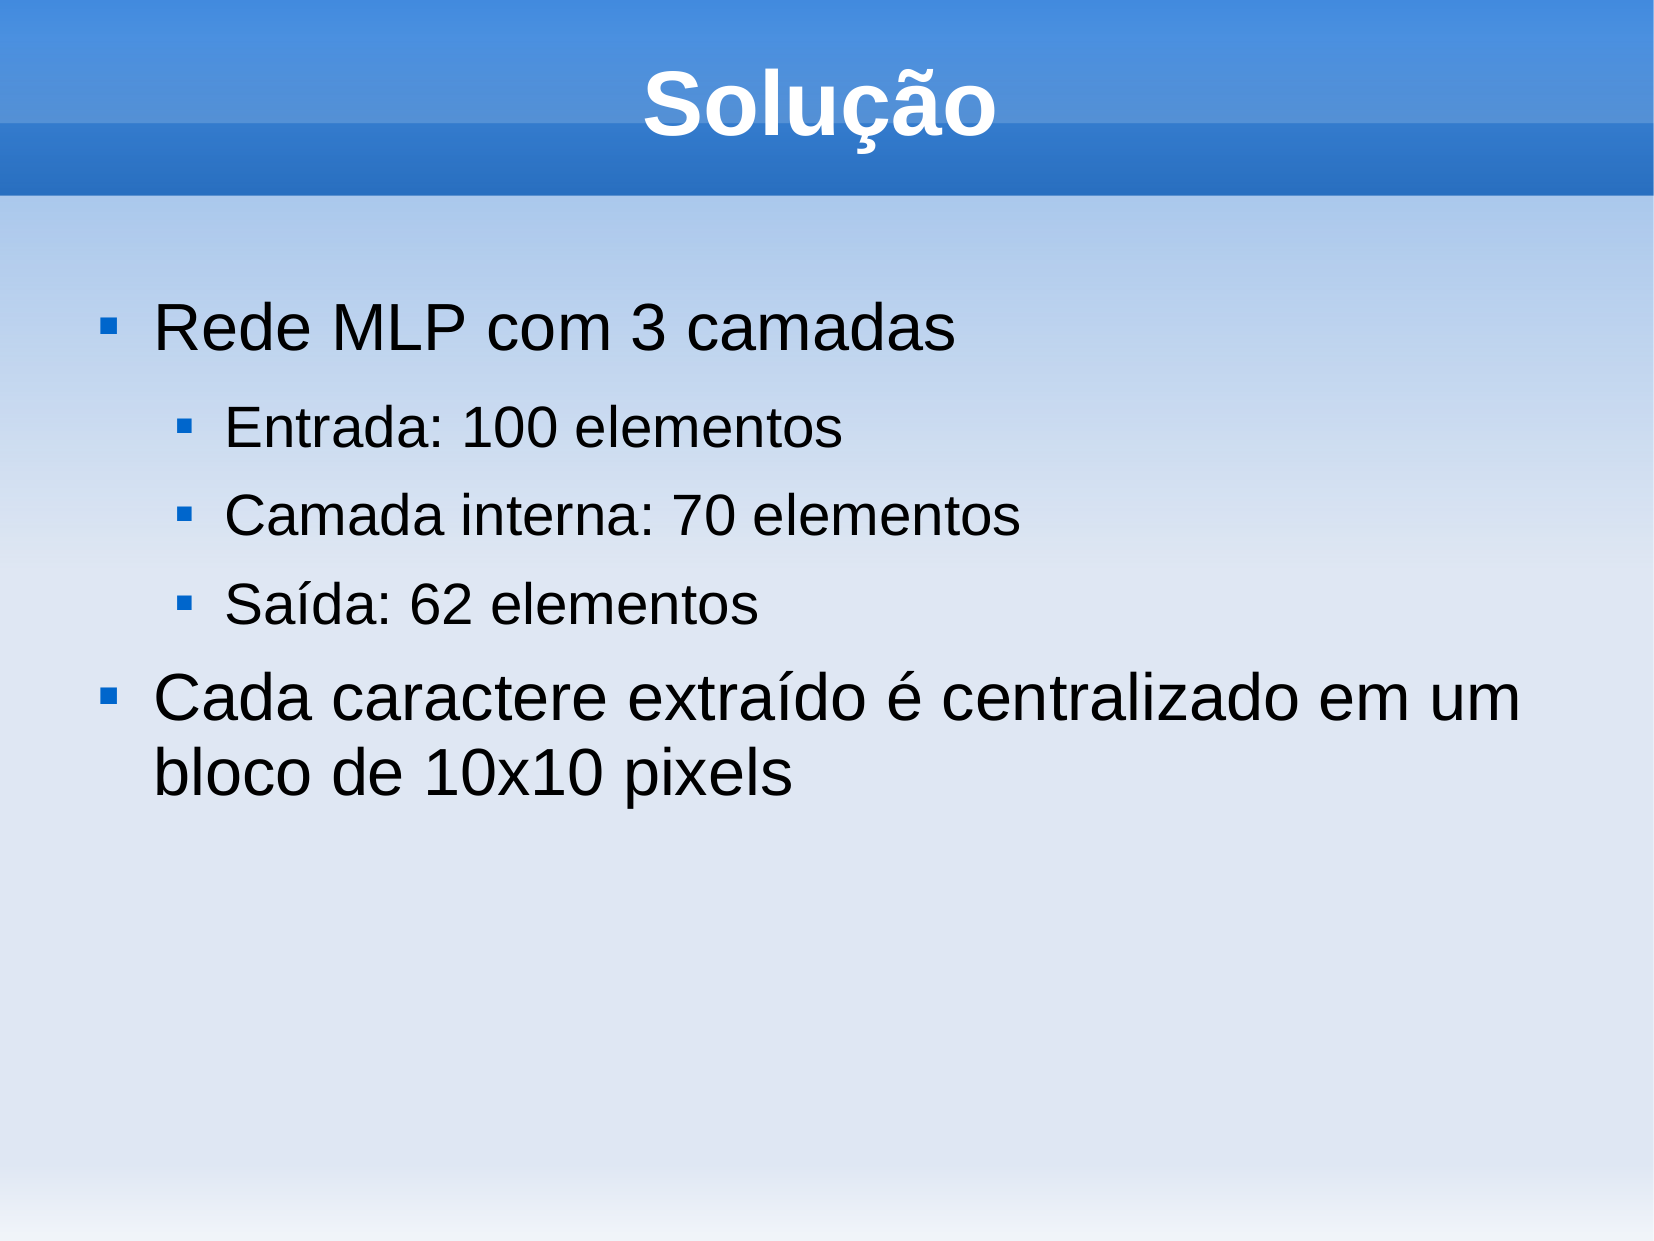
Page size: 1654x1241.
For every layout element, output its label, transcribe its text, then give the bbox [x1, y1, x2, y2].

list Rede MLP com 3 camadas Entrada: 100 elementos Camada interna: 70 elementos Saída: 62 elementos Cada caractere extraído é centralizado em um bloco de 10x10 pixels [82, 290, 1571, 1094]
title Solução [76, 0, 1565, 208]
picture [0, 0, 1654, 1241]
